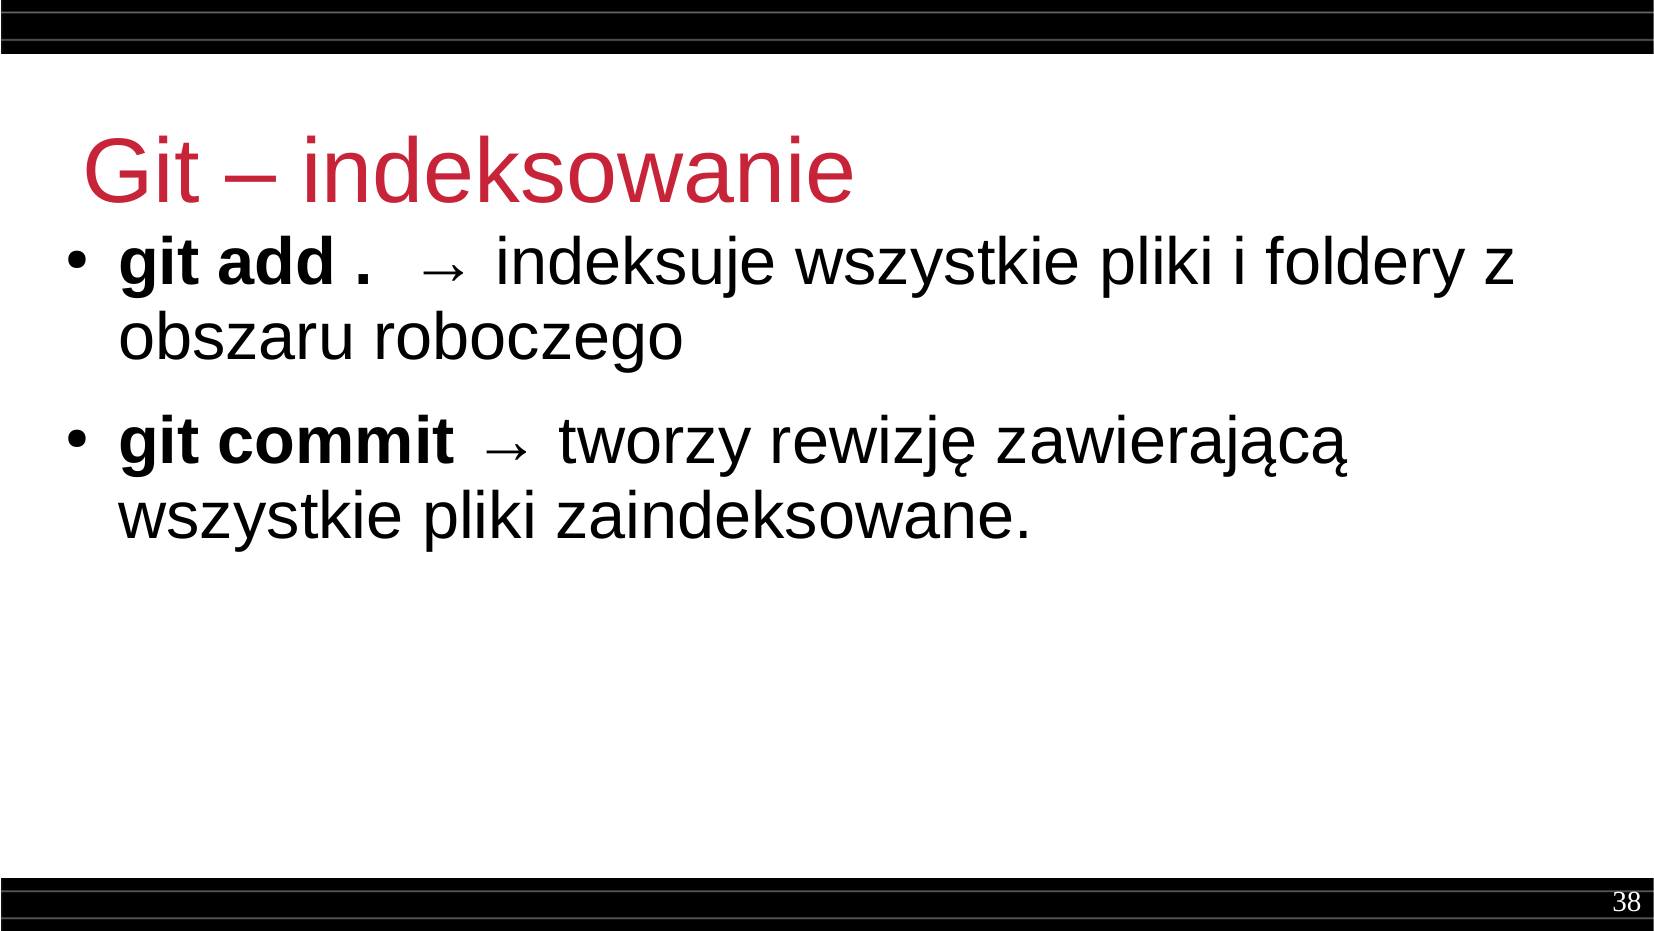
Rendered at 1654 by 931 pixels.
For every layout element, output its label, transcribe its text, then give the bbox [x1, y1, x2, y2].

picture [1, 0, 1654, 54]
list git add . → indeksuje wszystkie pliki i foldery z obszaru roboczego git commit → tworzy rewizję zawierającą wszystkie pliki zaindeksowane. [47, 224, 1536, 804]
title Git – indeksowanie [82, 92, 1571, 249]
picture [1, 878, 1654, 931]
